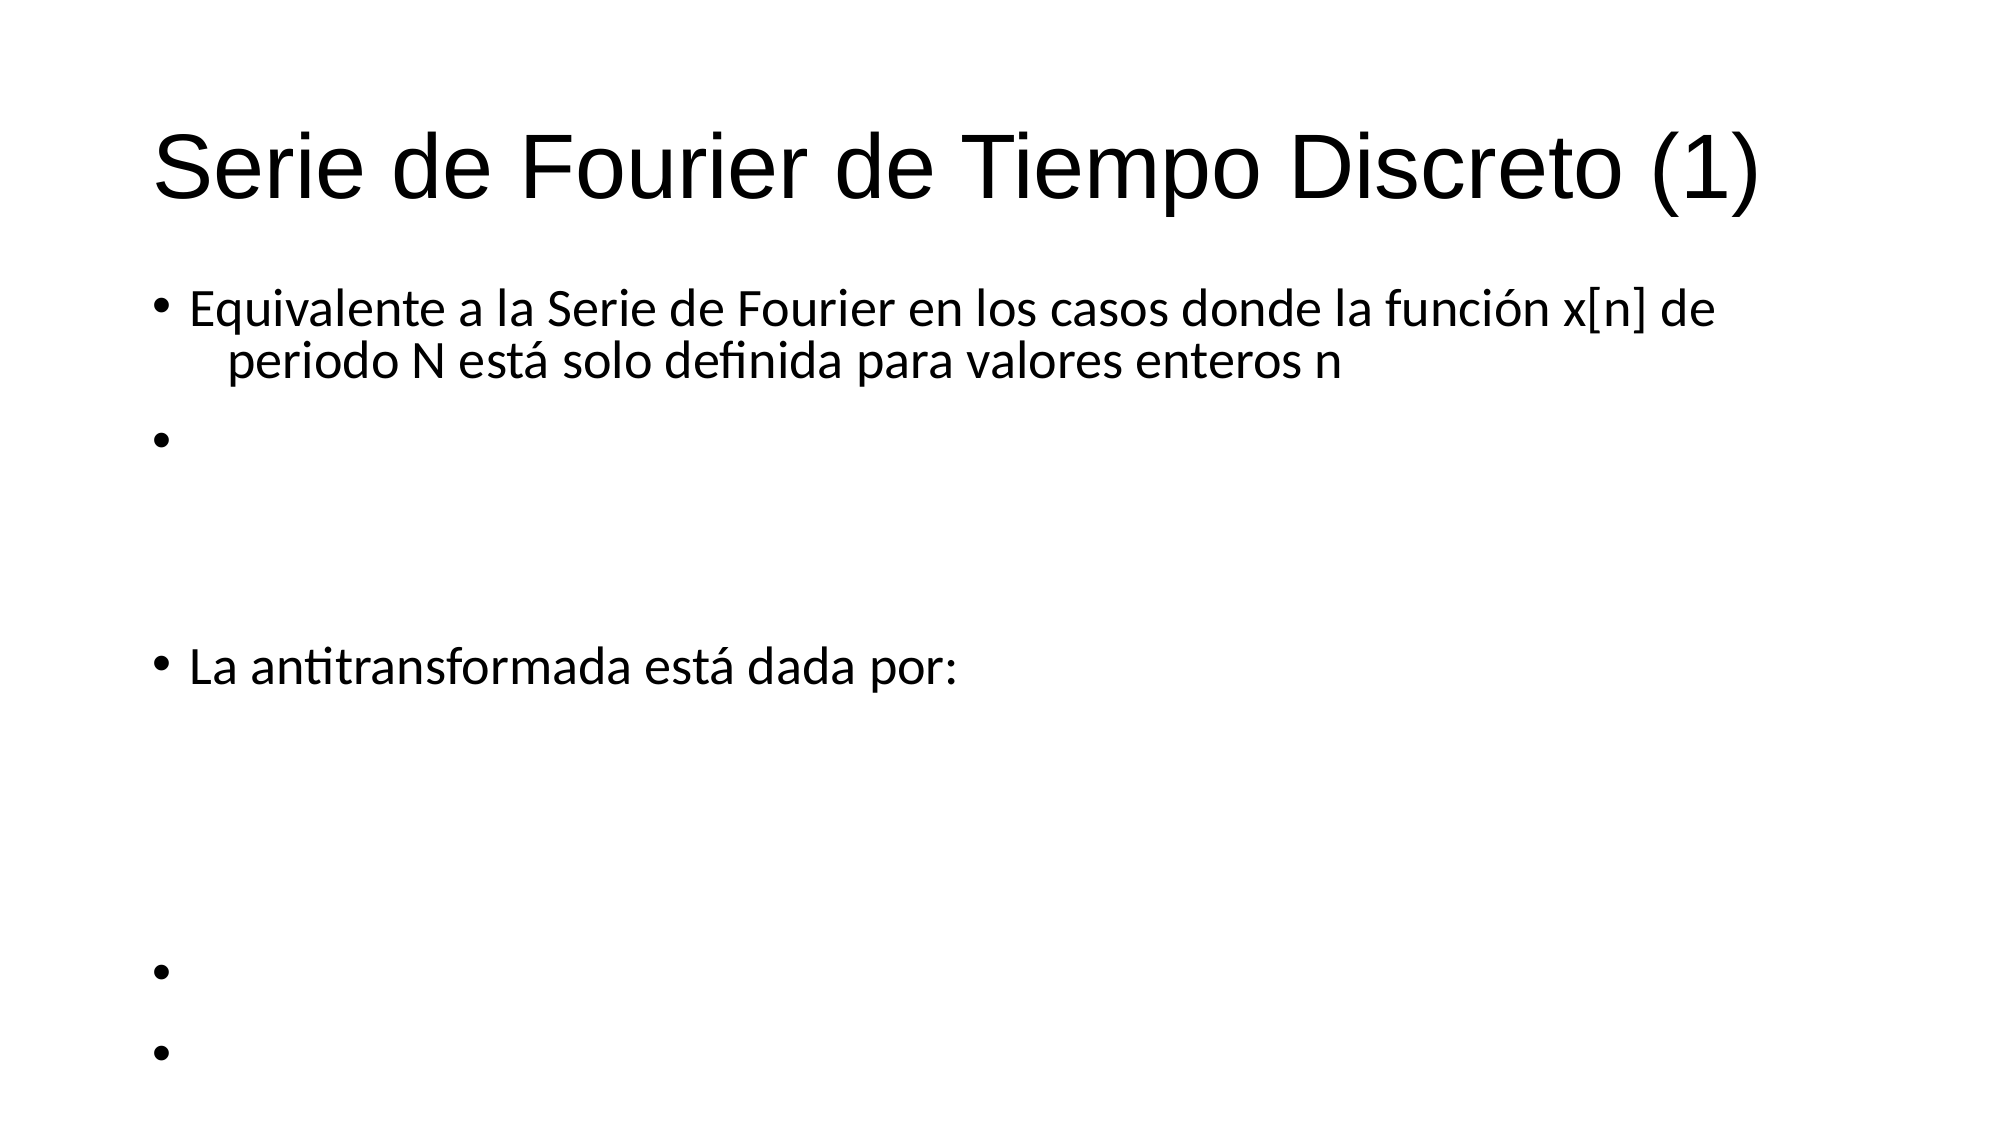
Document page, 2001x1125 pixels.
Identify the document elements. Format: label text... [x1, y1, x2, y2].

list Equivalente a la Serie de Fourier en los casos donde la función x[n] de periodo N está solo definida para valores enteros n La antitransformada está dada por: [137, 277, 1863, 1066]
title Serie de Fourier de Tiempo Discreto (1) [137, 59, 1863, 277]
